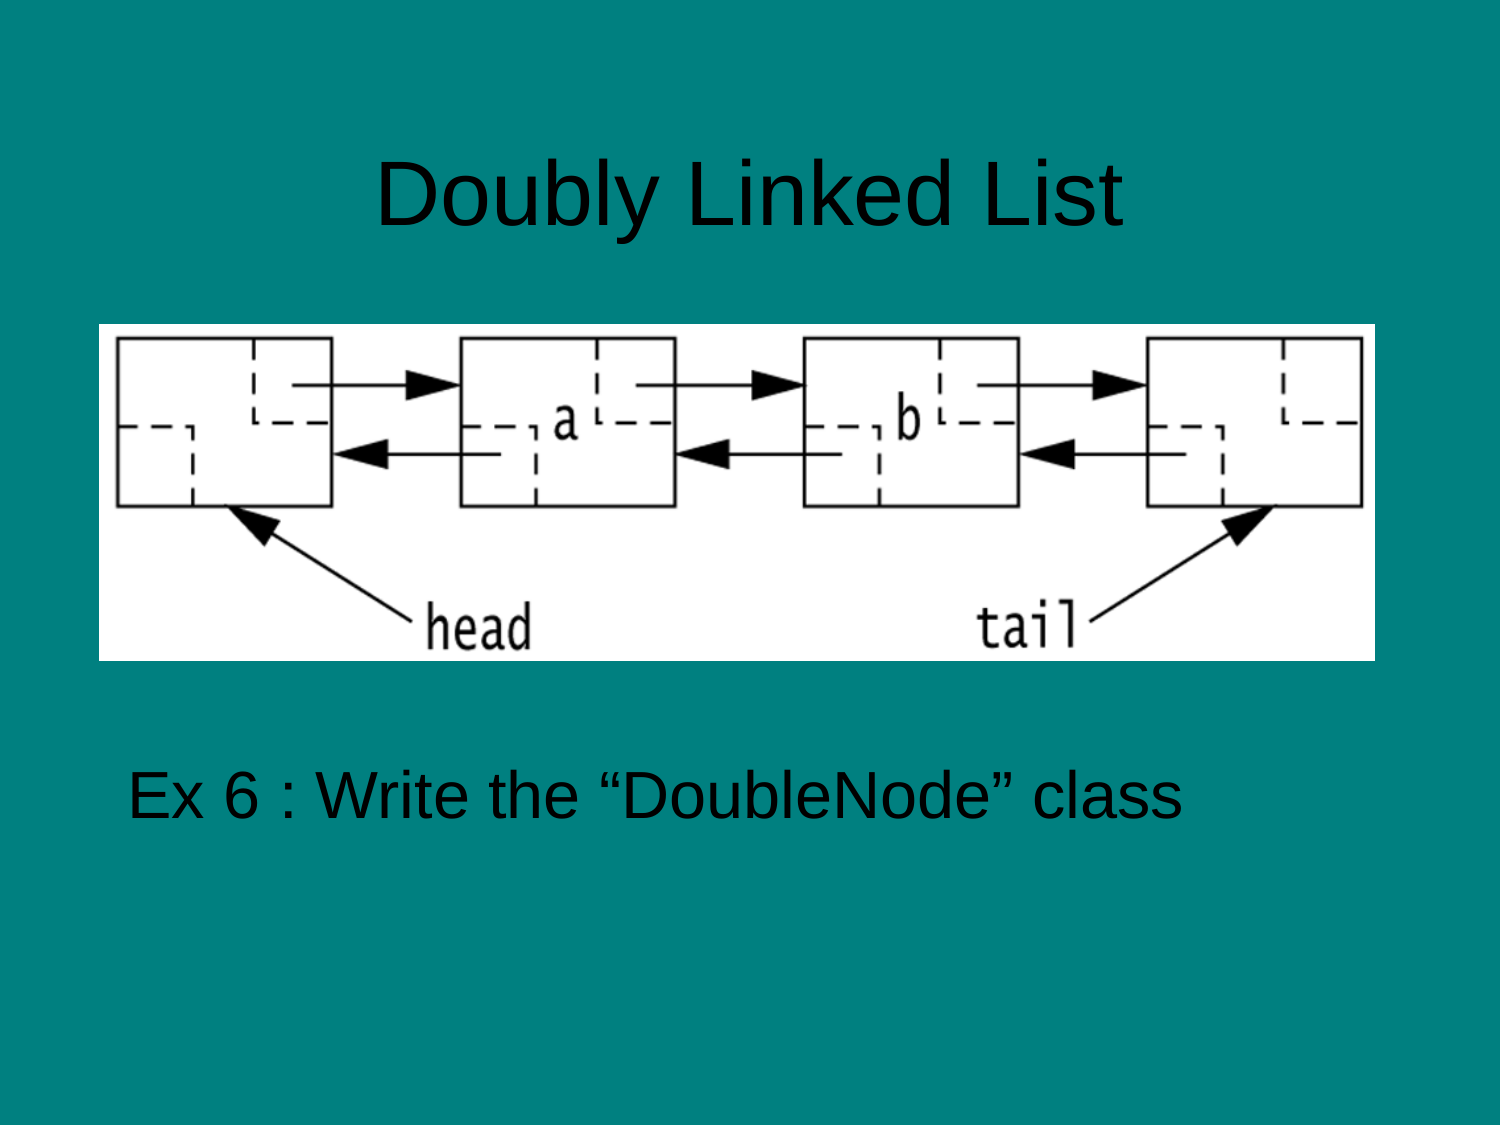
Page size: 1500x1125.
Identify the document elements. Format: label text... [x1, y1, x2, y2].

list Ex 6 : Write the “DoubleNode” class [112, 749, 1388, 1000]
title Doubly Linked List [112, 99, 1388, 288]
text_box [99, 324, 1375, 662]
